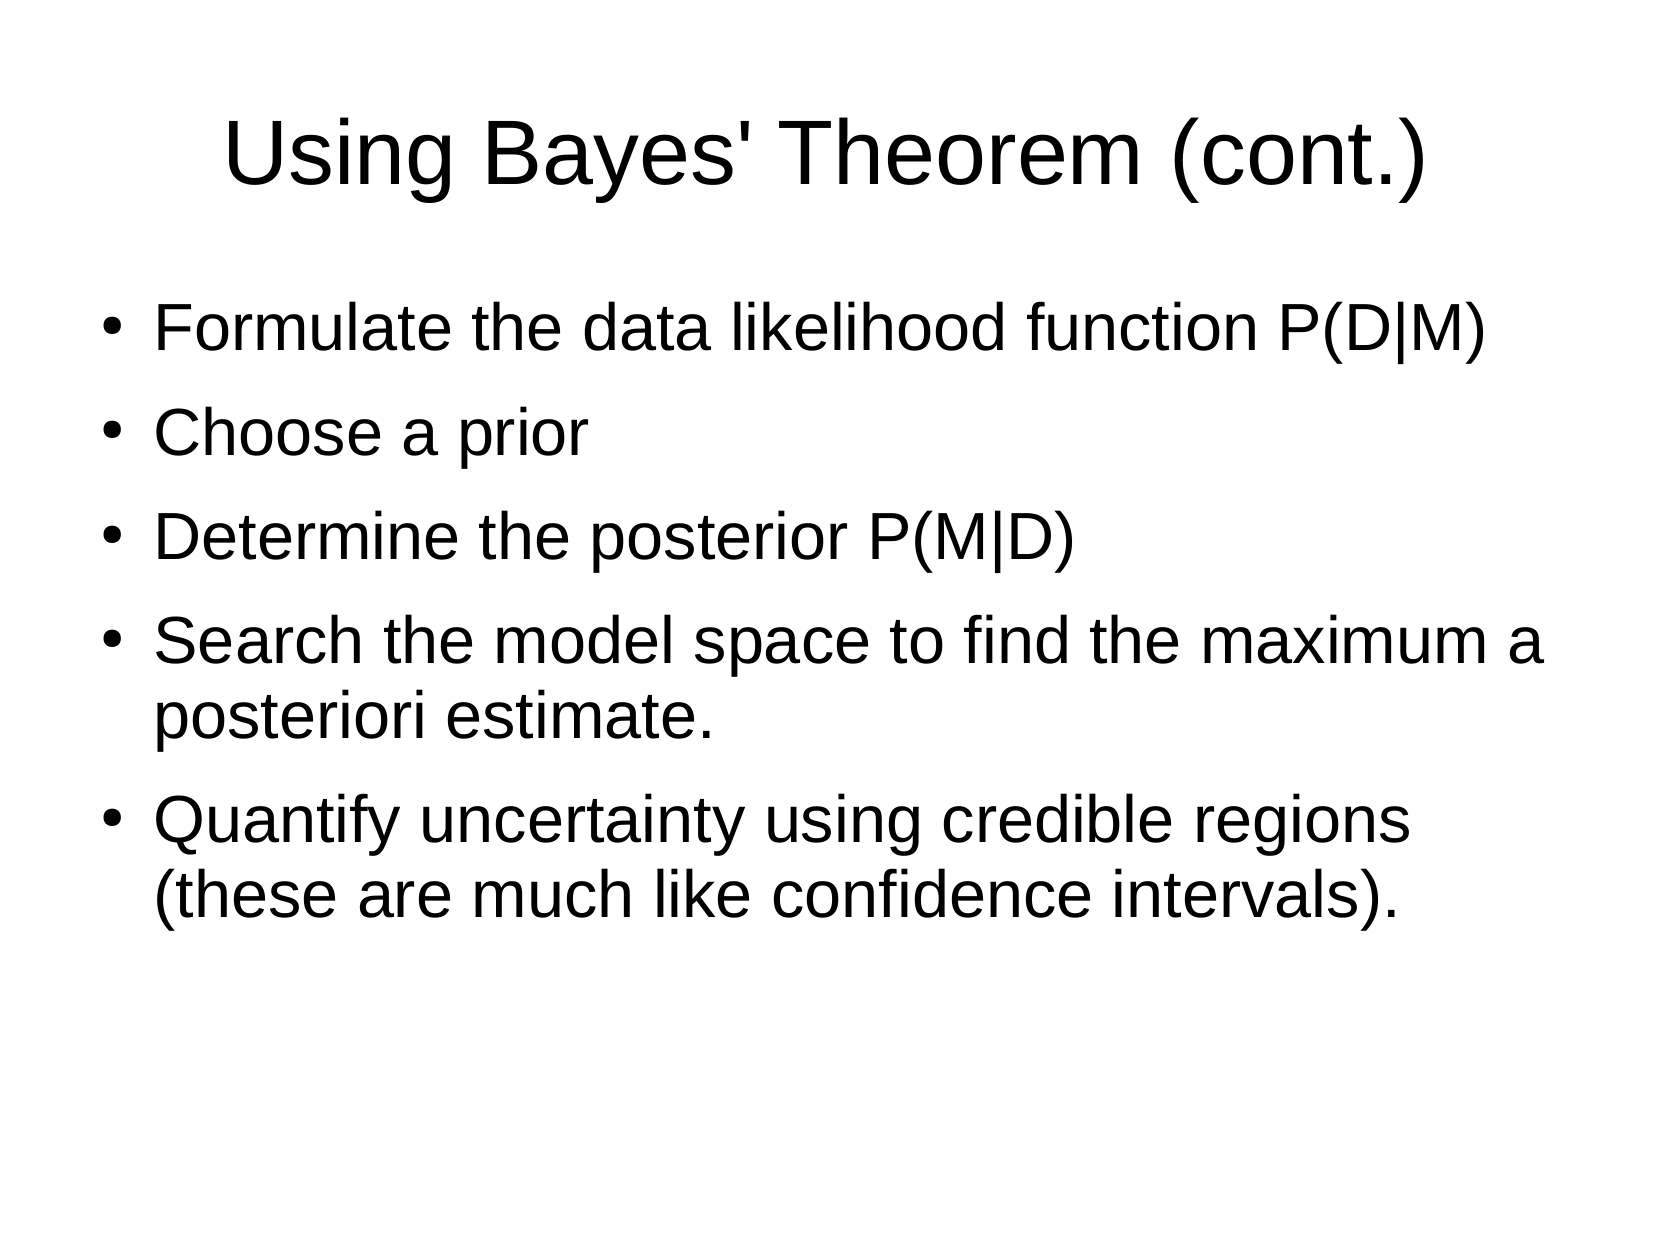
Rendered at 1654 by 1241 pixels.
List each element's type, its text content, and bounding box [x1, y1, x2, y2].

list Formulate the data likelihood function P(D|M) Choose a prior Determine the posterior P(M|D) Search the model space to find the maximum a posteriori estimate. Quantify uncertainty using credible regions (these are much like confidence intervals). [82, 290, 1571, 1010]
title Using Bayes' Theorem (cont.) [82, 49, 1571, 257]
